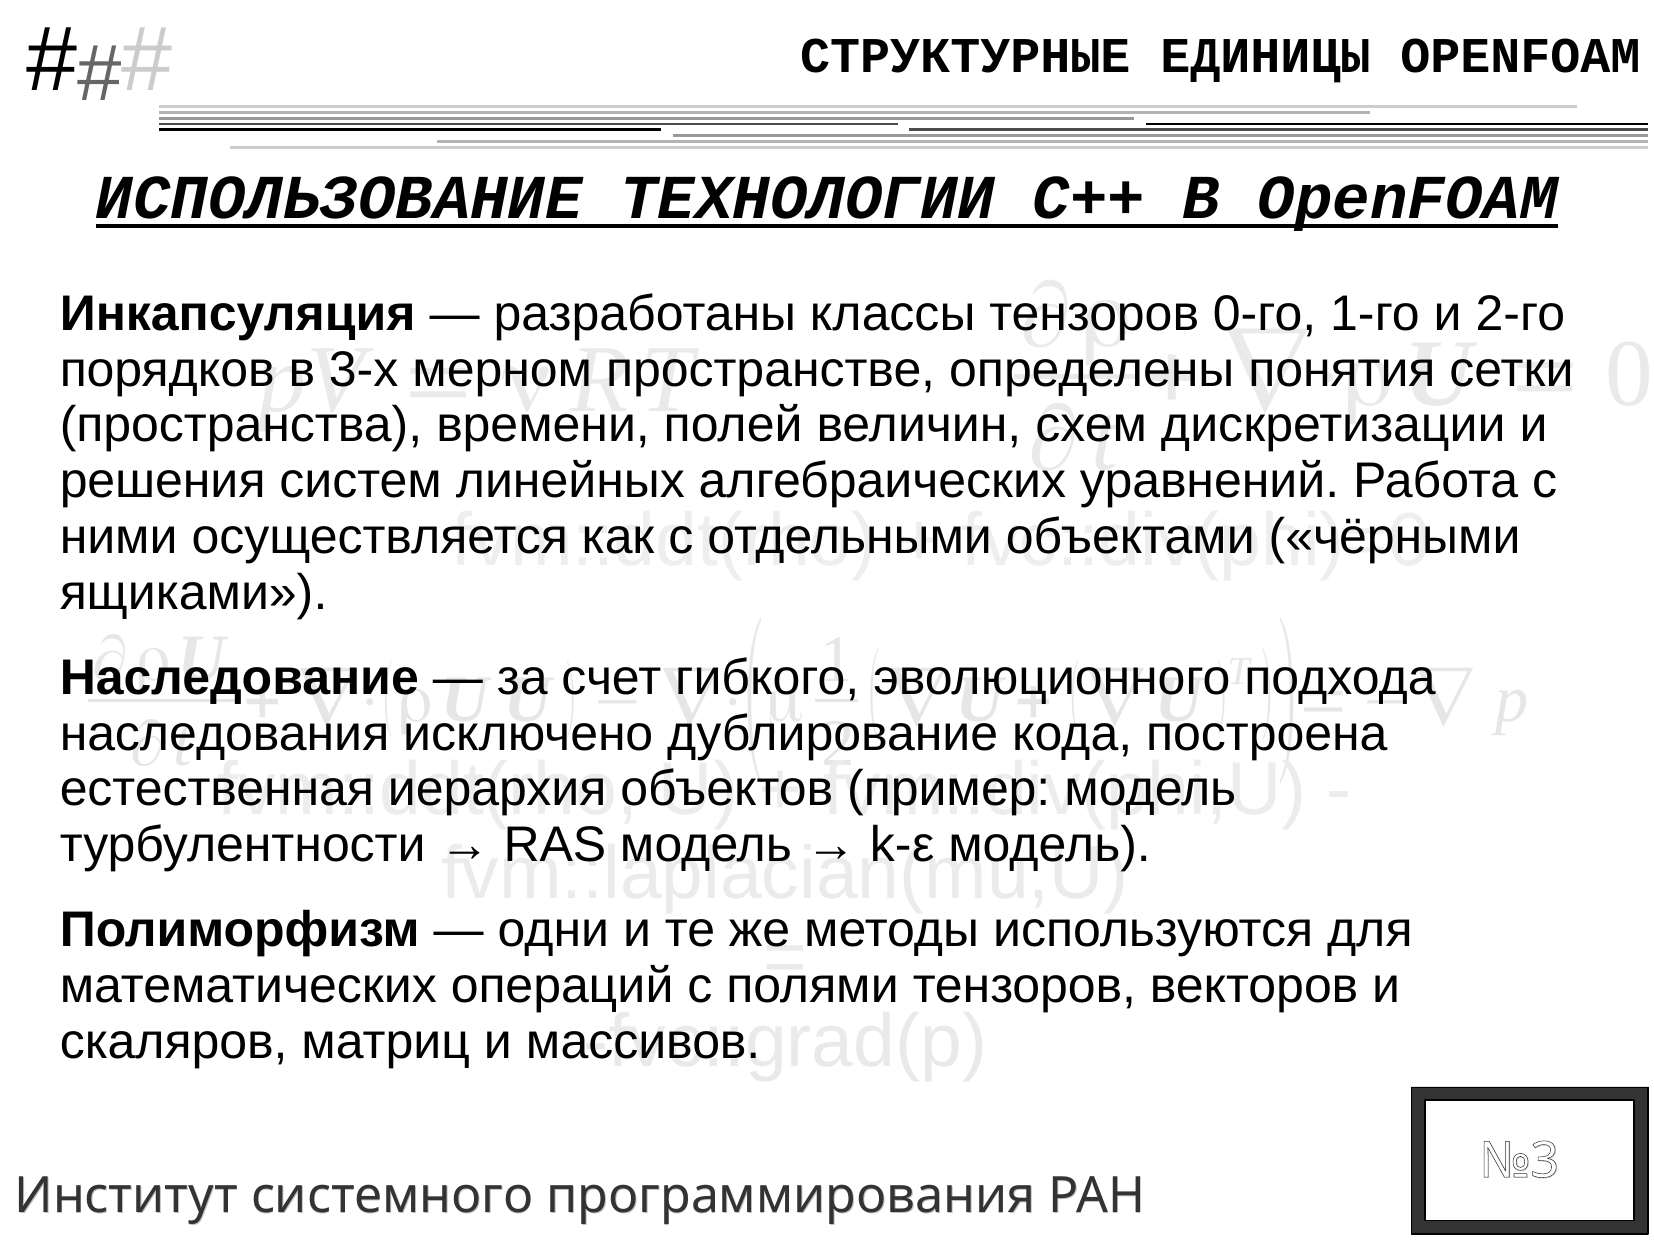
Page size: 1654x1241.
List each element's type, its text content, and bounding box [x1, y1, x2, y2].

text_box Инкапсуляция — разработаны классы тензоров 0-го, 1-го и 2-го порядков в 3-х мерном пространстве, определены понятия сетки (пространства), времени, полей величин, схем дискретизации и решения систем линейных алгебраических уравнений. Работа с ними осуществляется как с отдельными объектами («чёрными ящиками»). Наследование — за счет гибкого, эволюционного подхода наследования исключено дублирование кода, построена естественная иерархия объектов (пример: модель турбулентности → RAS модель → k-ε модель). Полиморфизм — одни и те же методы используются для математических операций с полями тензоров, векторов и скаляров, матриц и массивов. [59, 285, 1595, 1069]
title ИСПОЛЬЗОВАНИЕ ТЕХНОЛОГИИ C++ В OpenFOAM [0, 147, 1654, 257]
